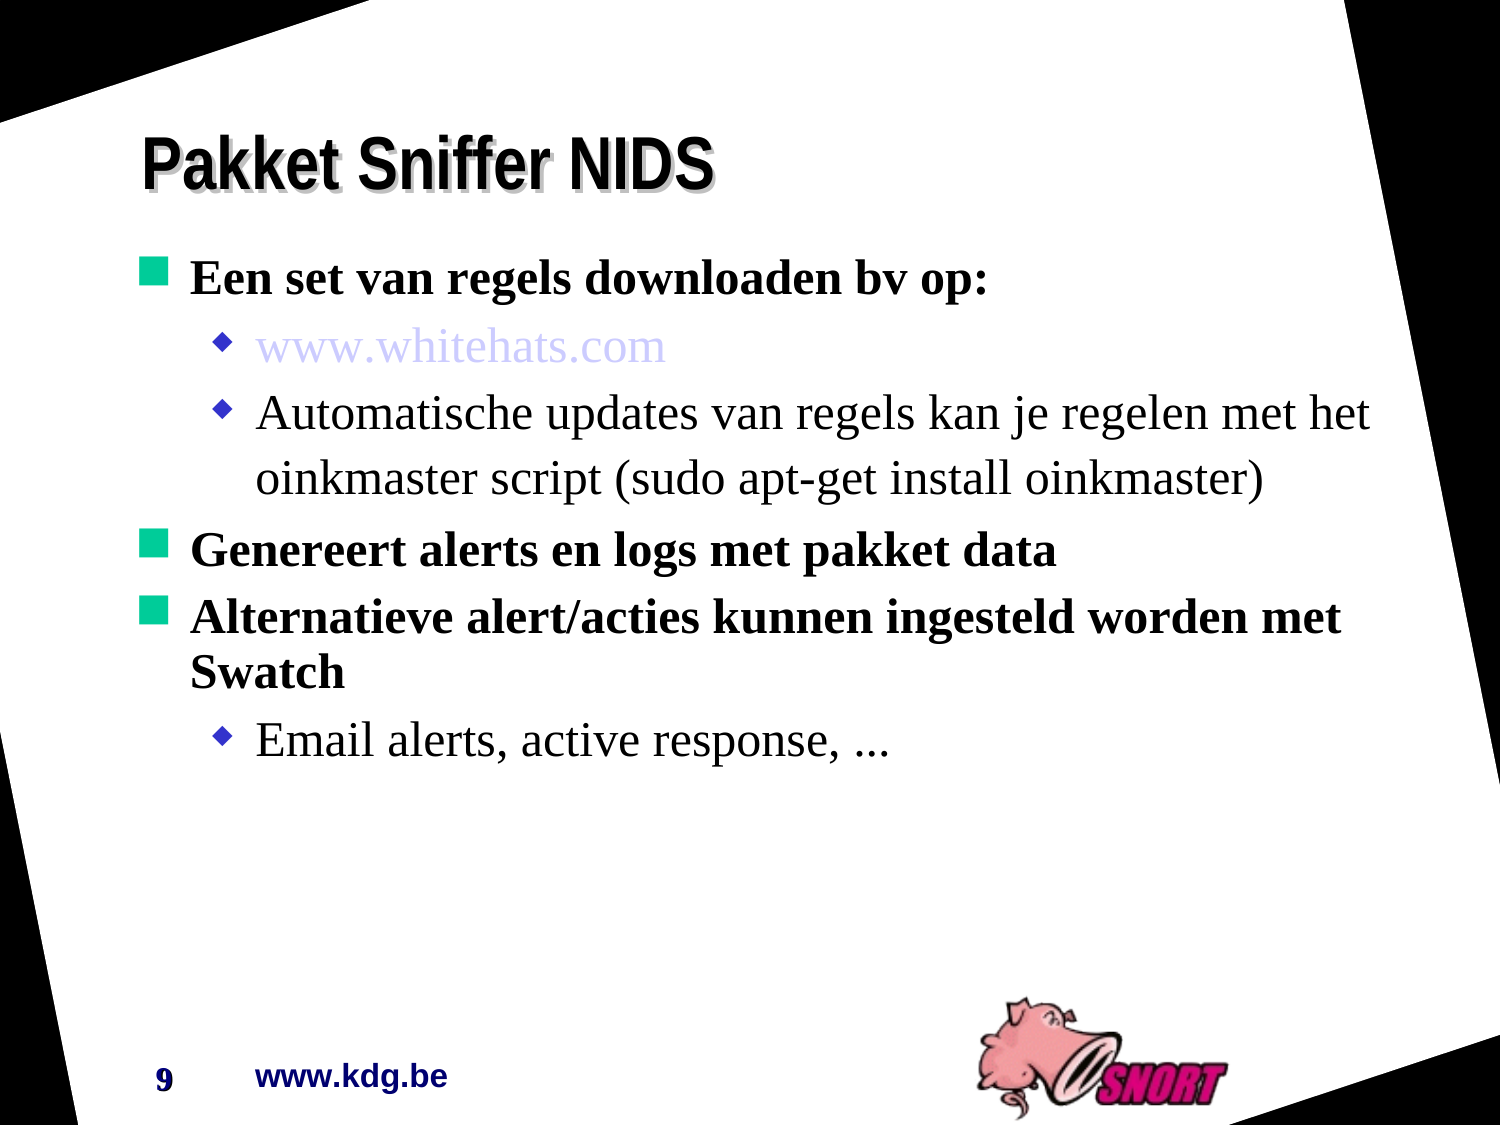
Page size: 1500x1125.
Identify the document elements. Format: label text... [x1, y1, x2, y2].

picture [956, 1026, 1240, 1125]
list Een set van regels downloaden bv op: www.whitehats.com Automatische updates van regels kan je regelen met het oinkmaster script (sudo apt-get install oinkmaster)‏ Genereert alerts en logs met pakket data Alternatieve alert/acties kunnen ingesteld worden met Swatch Email alerts, active response, ... [135, 249, 1447, 1026]
title Pakket Sniffer NIDS [141, 112, 1447, 214]
